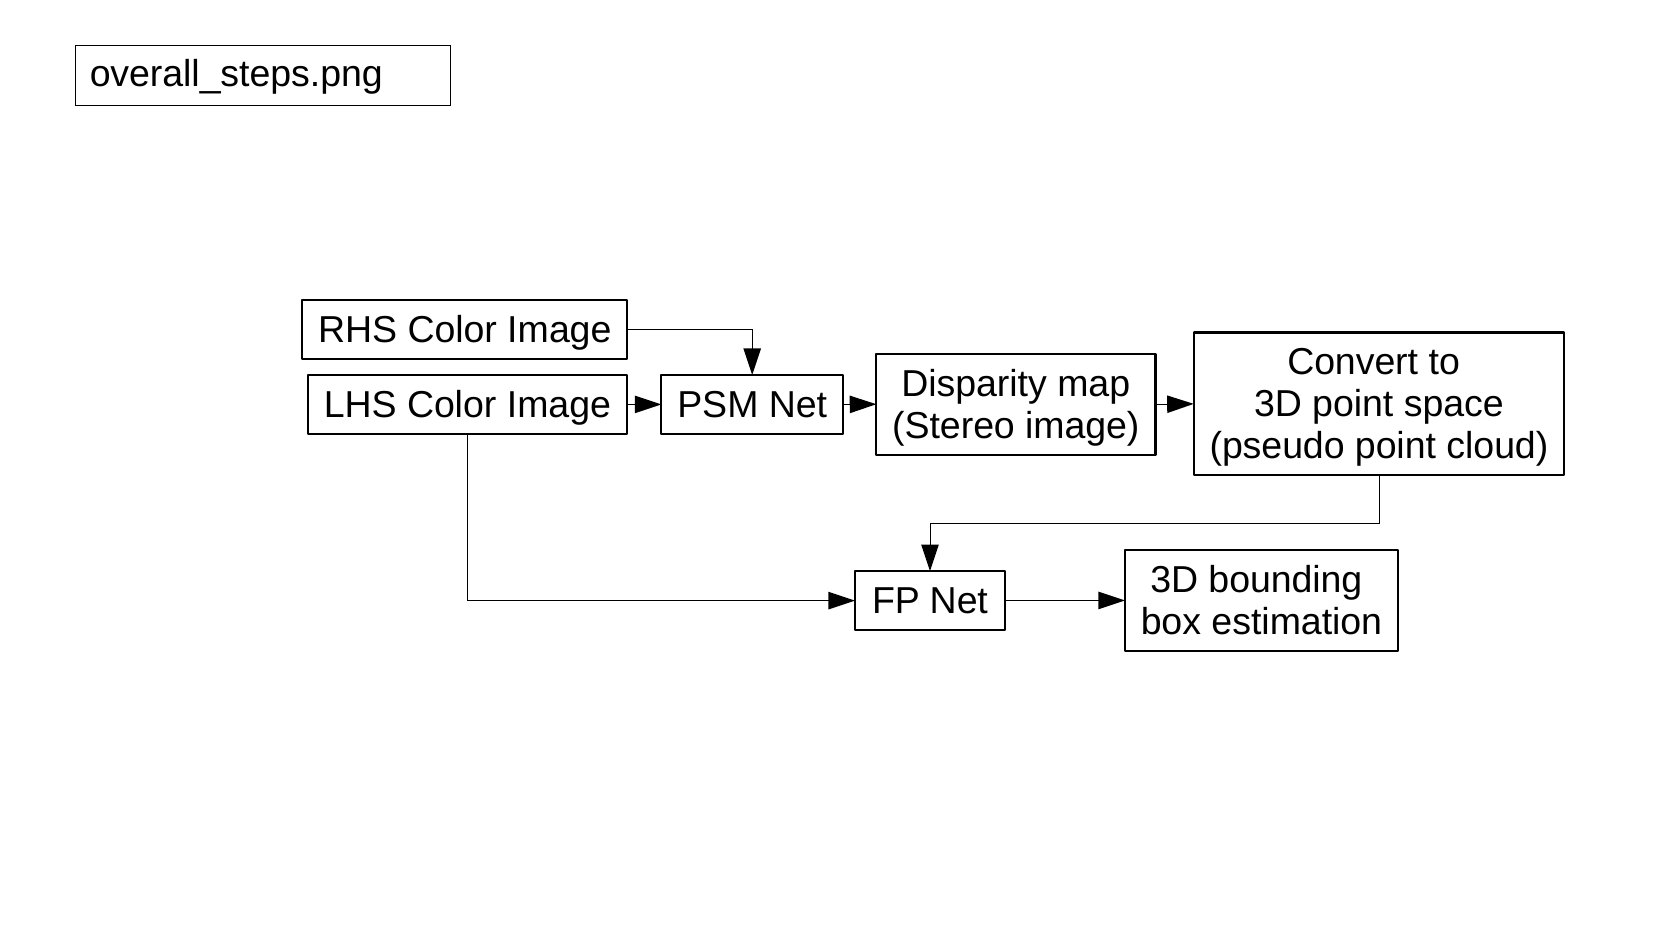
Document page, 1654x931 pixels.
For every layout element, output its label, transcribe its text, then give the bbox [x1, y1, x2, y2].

text_box Convert to 3D point space (pseudo point cloud) [1193, 332, 1565, 476]
text_box Disparity map (Stereo image) [876, 353, 1156, 455]
text_box RHS Color Image [302, 300, 628, 359]
text_box LHS Color Image [308, 375, 627, 434]
text_box FP Net [855, 571, 1006, 631]
text_box overall_steps.png [75, 45, 451, 106]
text_box 3D bounding box estimation [1125, 550, 1398, 651]
text_box PSM Net [661, 375, 844, 434]
